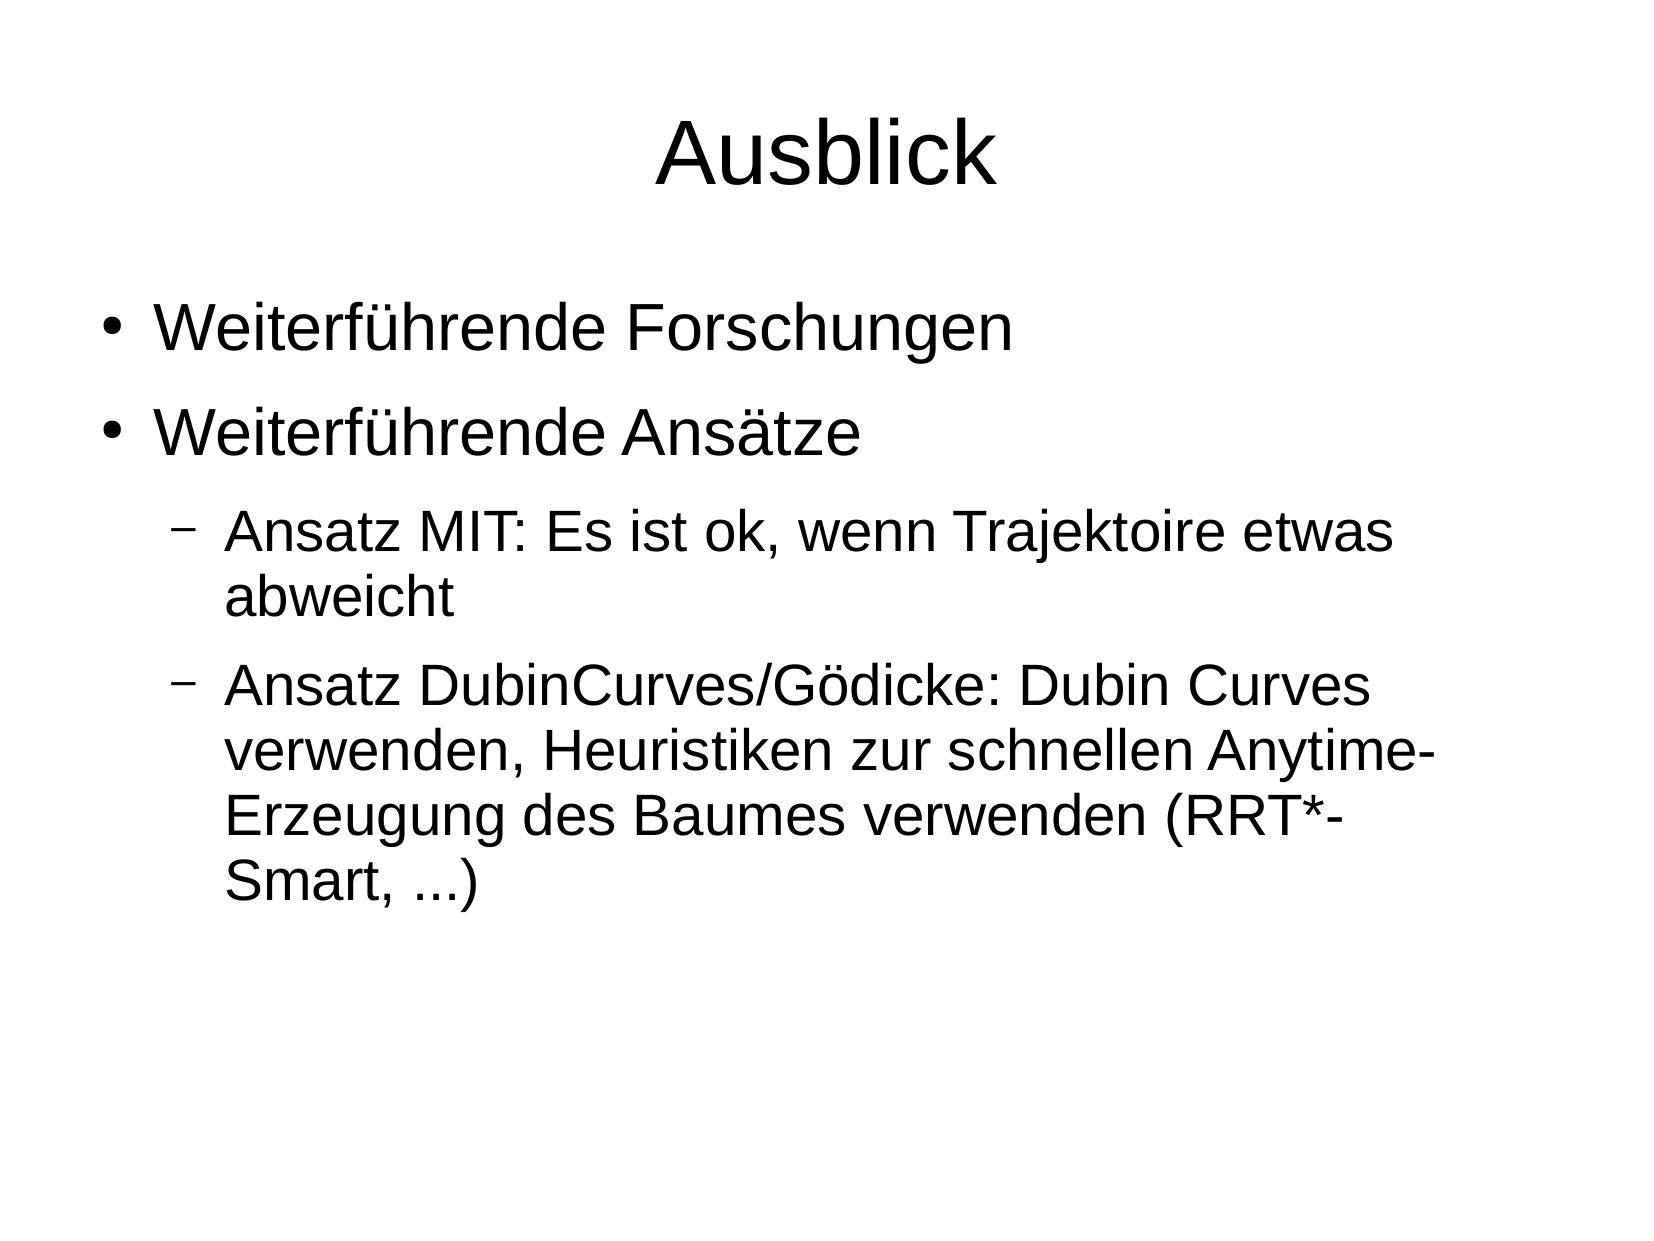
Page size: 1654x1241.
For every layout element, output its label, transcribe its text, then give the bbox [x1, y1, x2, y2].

list Weiterführende Forschungen Weiterführende Ansätze Ansatz MIT: Es ist ok, wenn Trajektoire etwas abweicht Ansatz DubinCurves/Gödicke: Dubin Curves verwenden, Heuristiken zur schnellen Anytime-Erzeugung des Baumes verwenden (RRT*-Smart, ...) [82, 290, 1571, 1109]
title Ausblick [82, 49, 1571, 257]
